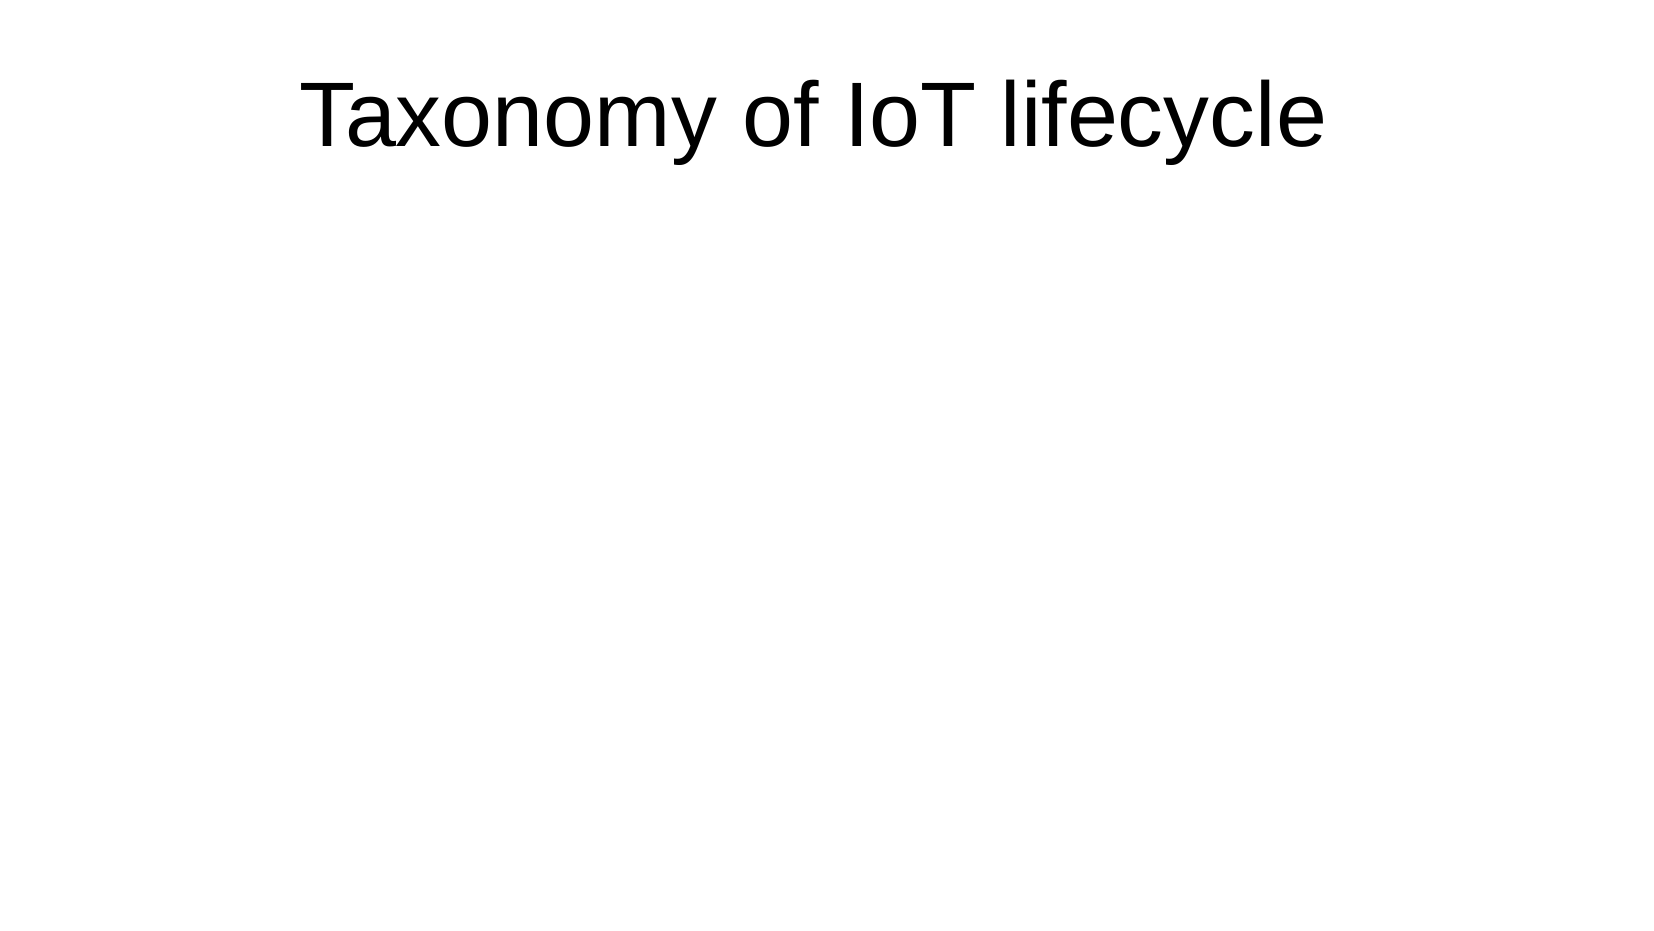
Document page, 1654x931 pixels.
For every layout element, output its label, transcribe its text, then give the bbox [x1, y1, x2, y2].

title Taxonomy of IoT lifecycle [82, 37, 1571, 193]
